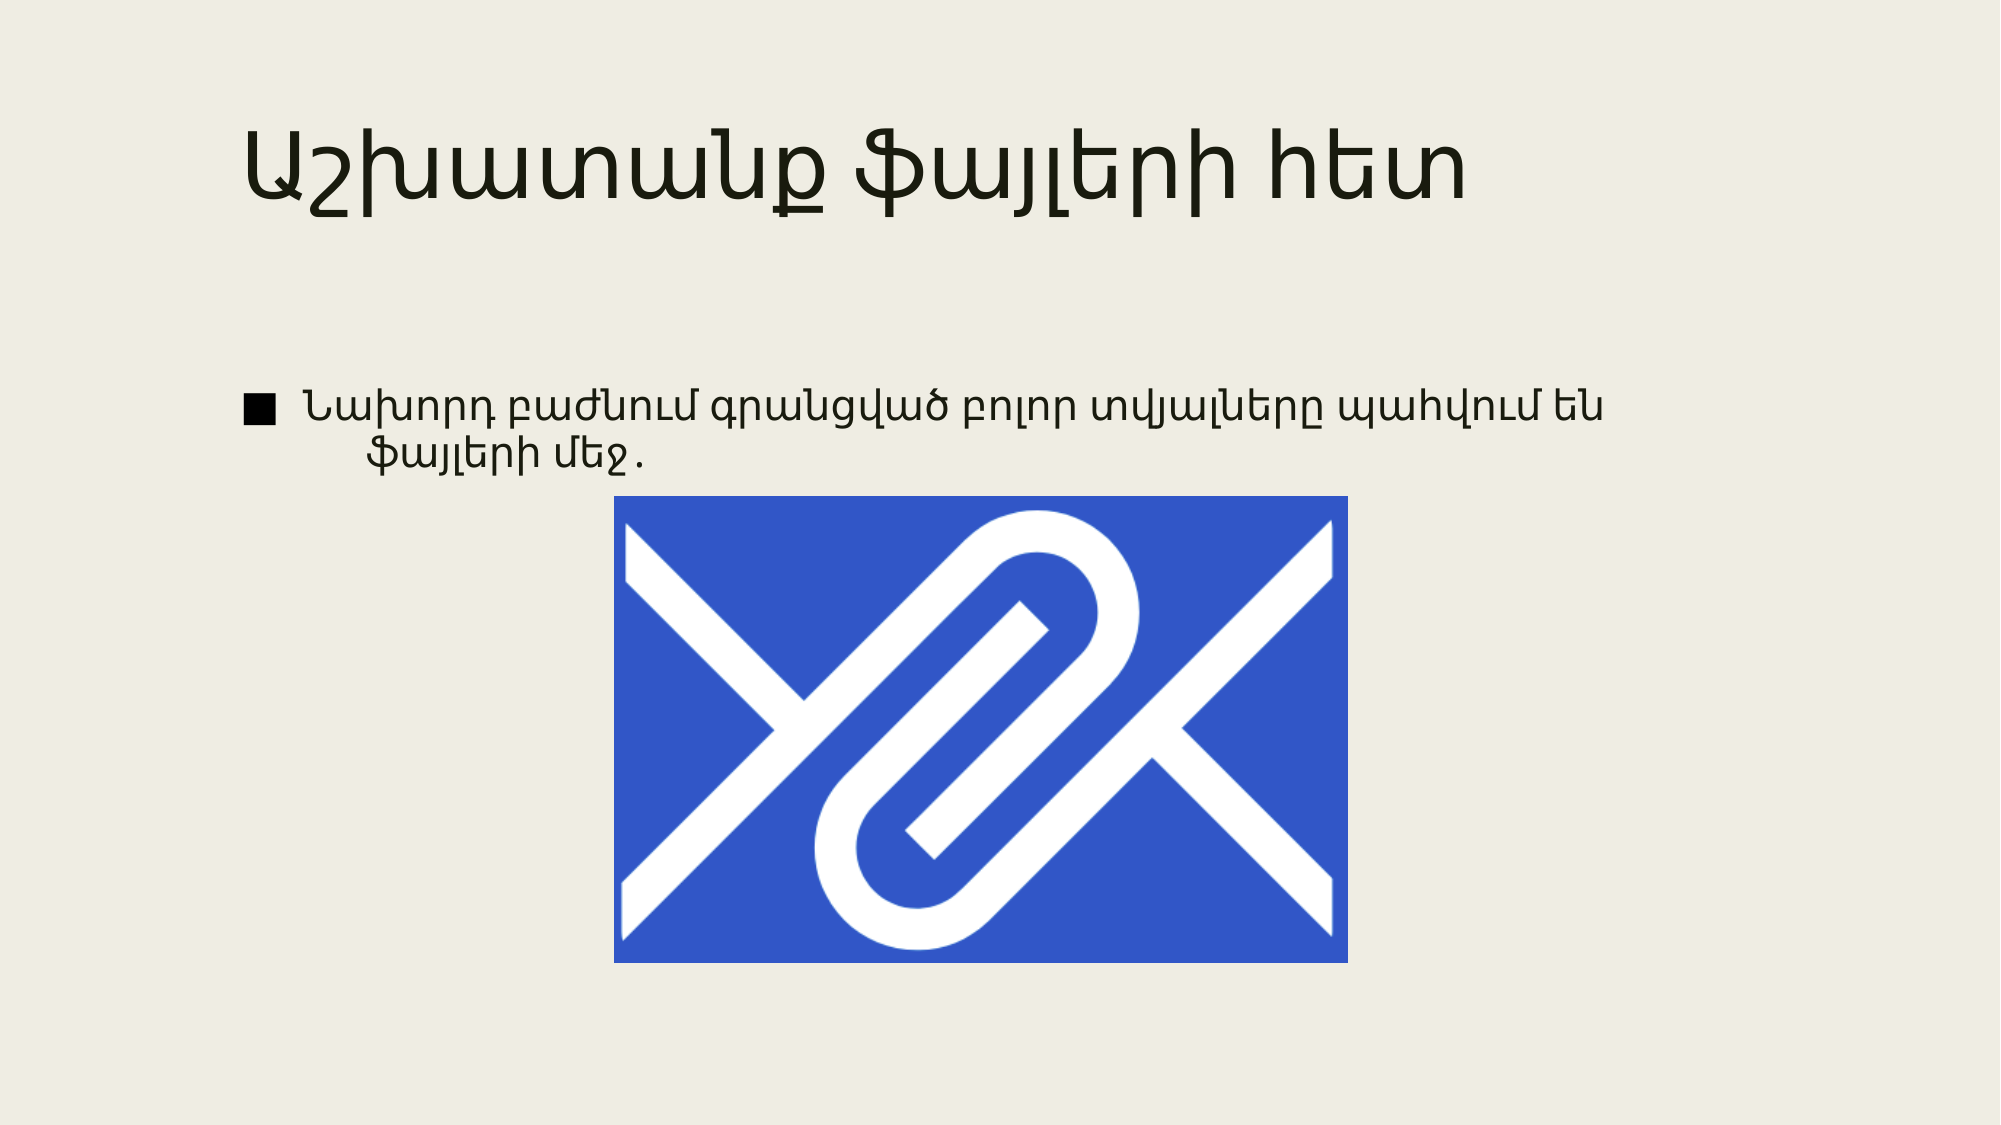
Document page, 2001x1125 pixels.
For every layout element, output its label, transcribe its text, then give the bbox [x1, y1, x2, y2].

list Նախորդ բաժնում գրանցված բոլոր տվյալները պահվում են ֆայլերի մեջ․ [225, 375, 1801, 963]
picture [614, 497, 1348, 963]
title Աշխատանք ֆայլերի հետ [225, 112, 1801, 357]
